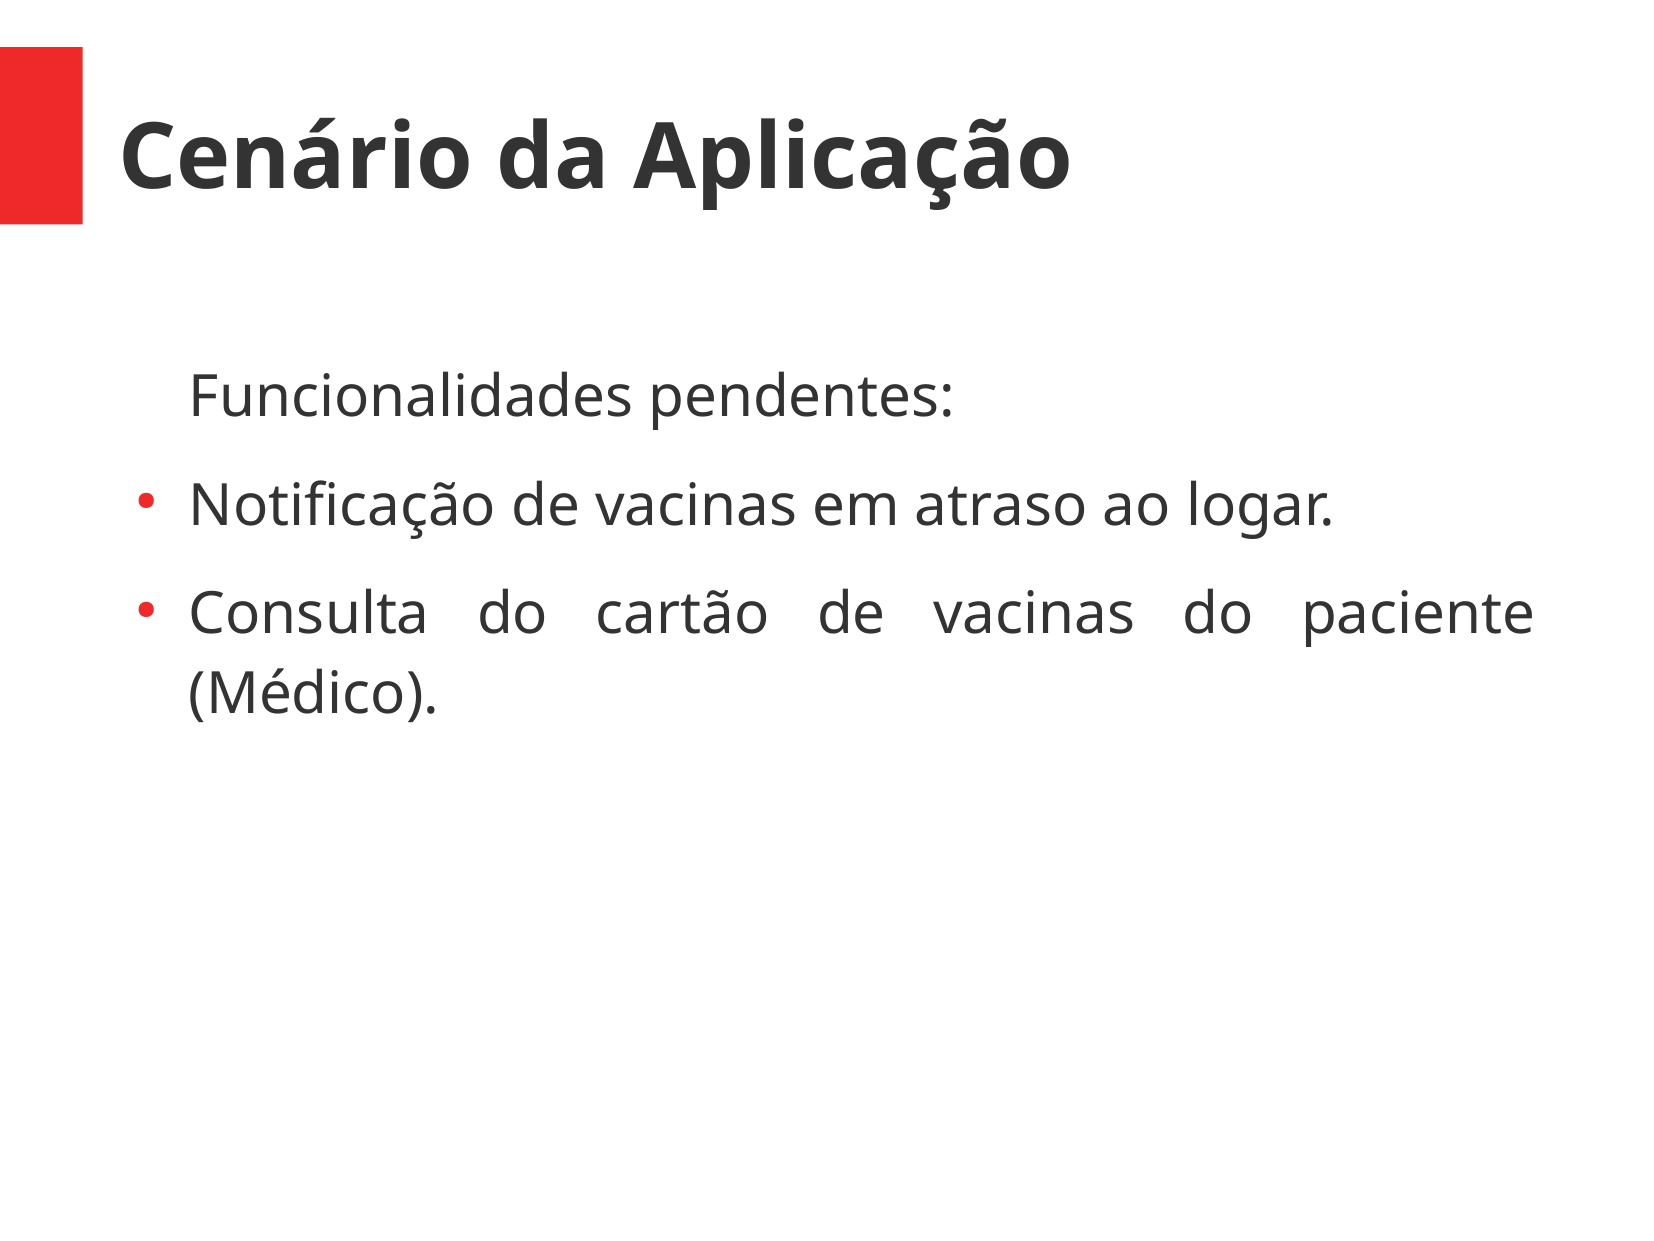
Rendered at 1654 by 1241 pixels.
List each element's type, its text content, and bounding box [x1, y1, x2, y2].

title Cenário da Aplicação [118, 49, 1571, 257]
list Funcionalidades pendentes: Notificação de vacinas em atraso ao logar. Consulta do cartão de vacinas do paciente (Médico). [118, 354, 1536, 1074]
